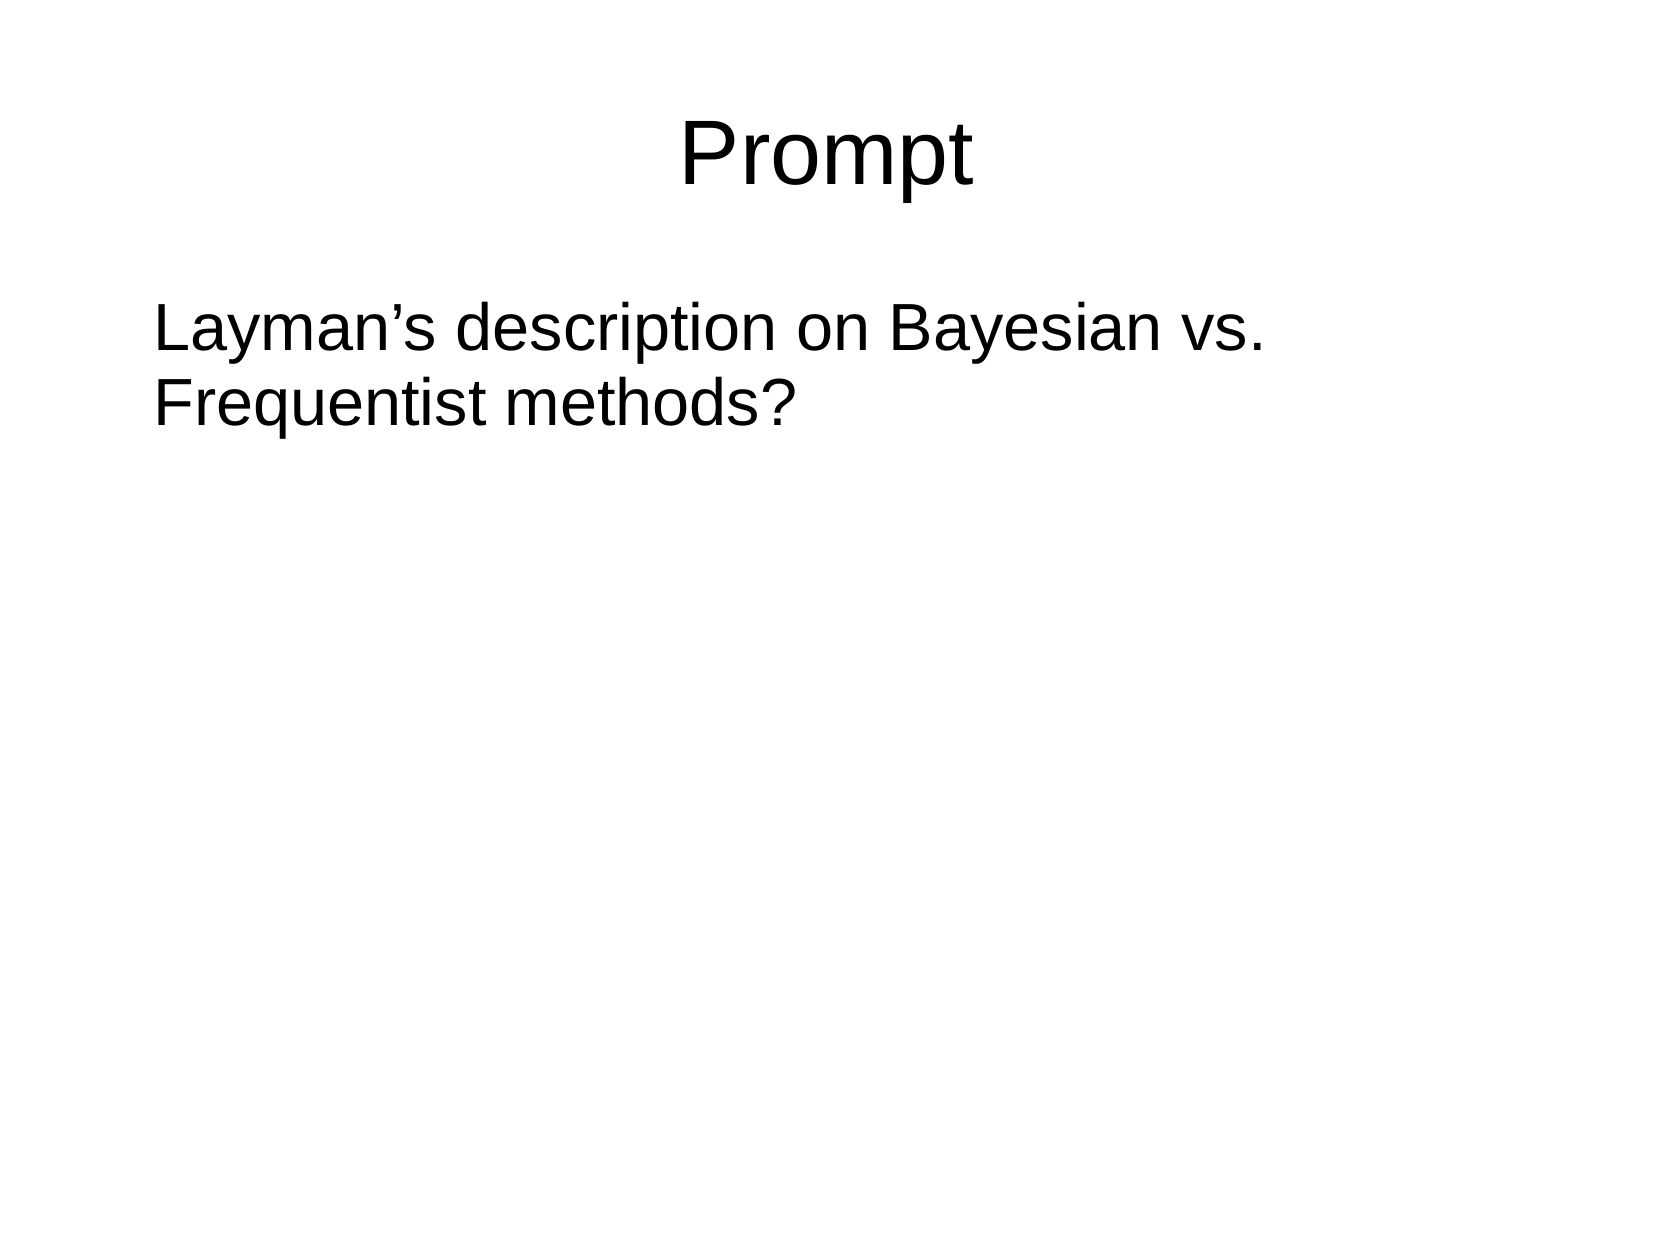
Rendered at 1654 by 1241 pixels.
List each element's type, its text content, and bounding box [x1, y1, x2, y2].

title Prompt [82, 49, 1571, 257]
list Layman’s description on Bayesian vs. Frequentist methods? [82, 290, 1571, 1010]
